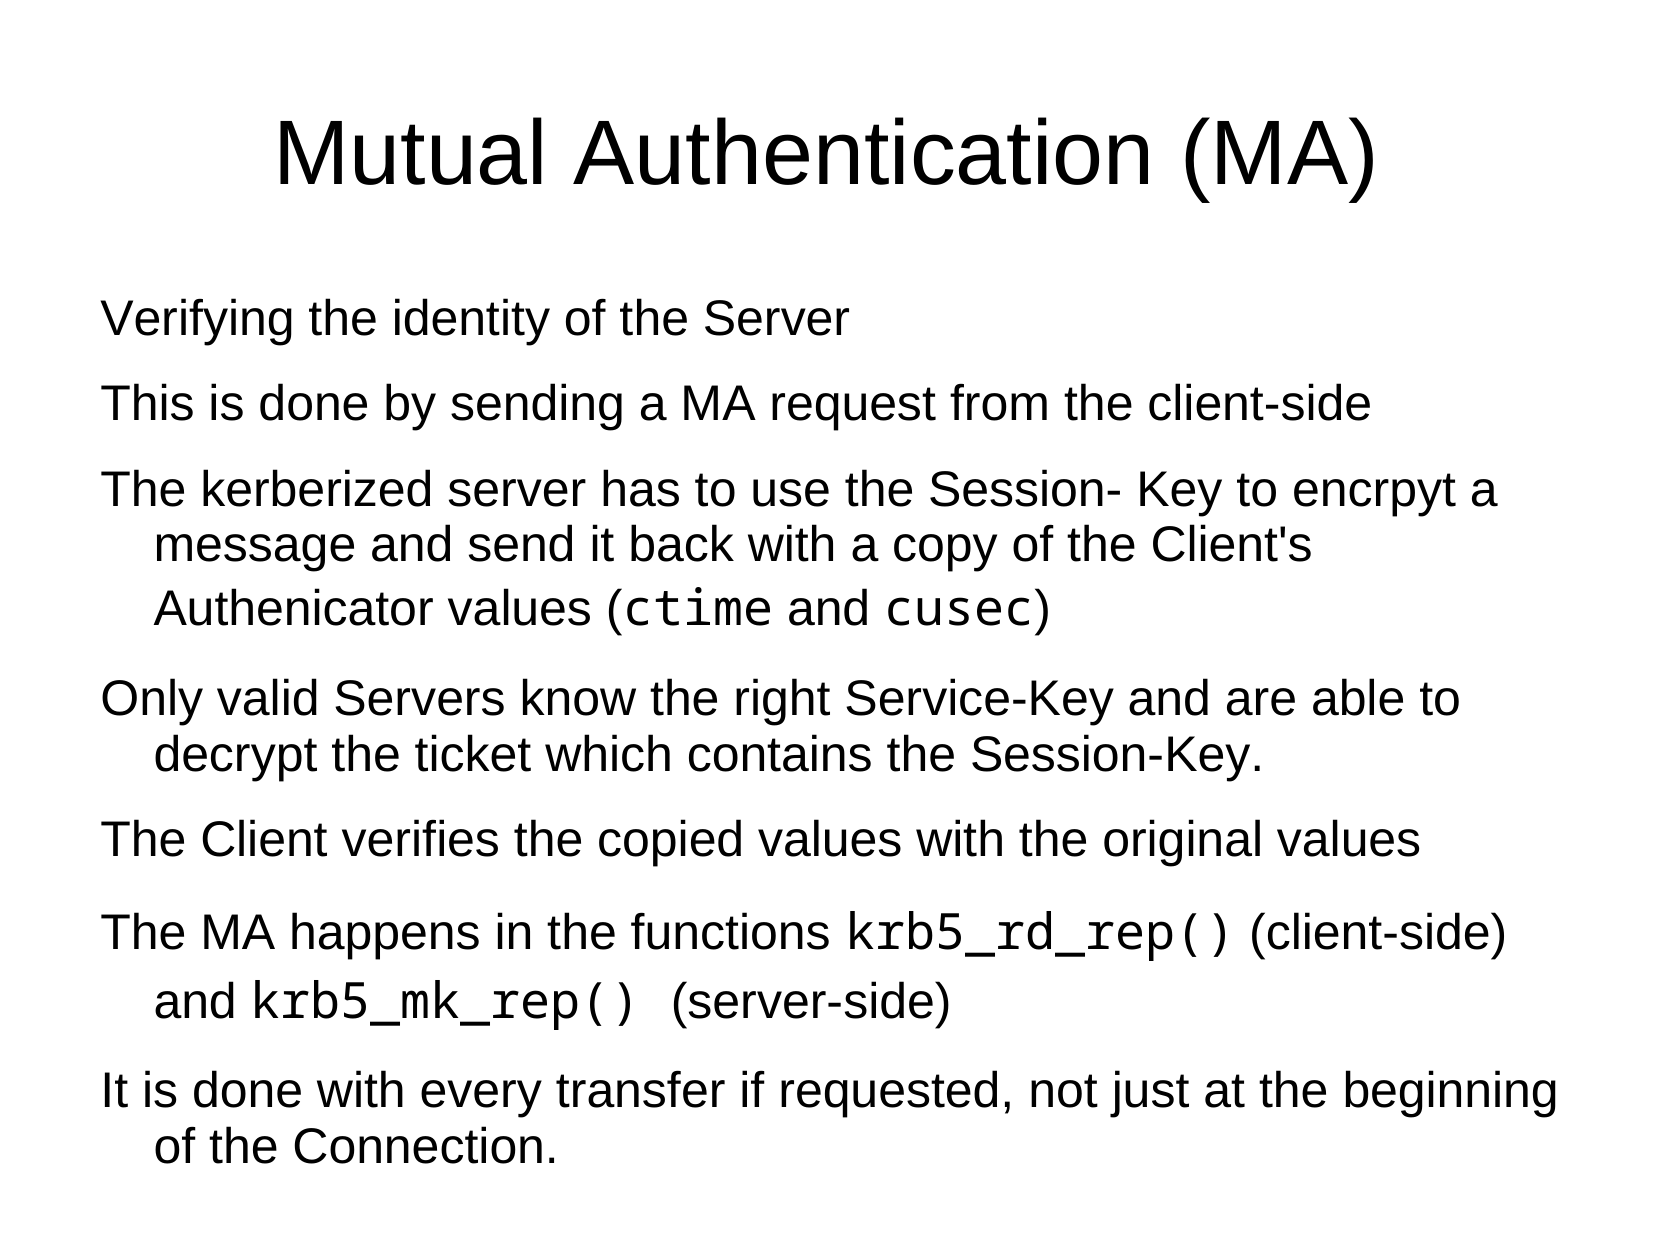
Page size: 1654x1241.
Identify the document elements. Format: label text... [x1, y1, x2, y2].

list Verifying the identity of the Server This is done by sending a MA request from the client-side The kerberized server has to use the Session- Key to encrpyt a message and send it back with a copy of the Client's Authenicator values (ctime and cusec) Only valid Servers know the right Service-Key and are able to decrypt the ticket which contains the Session-Key. The Client verifies the copied values with the original values The MA happens in the functions krb5_rd_rep() (client-side) and krb5_mk_rep() (server-side) It is done with every transfer if requested, not just at the beginning of the Connection. [82, 290, 1571, 1225]
title Mutual Authentication (MA) [82, 49, 1571, 257]
